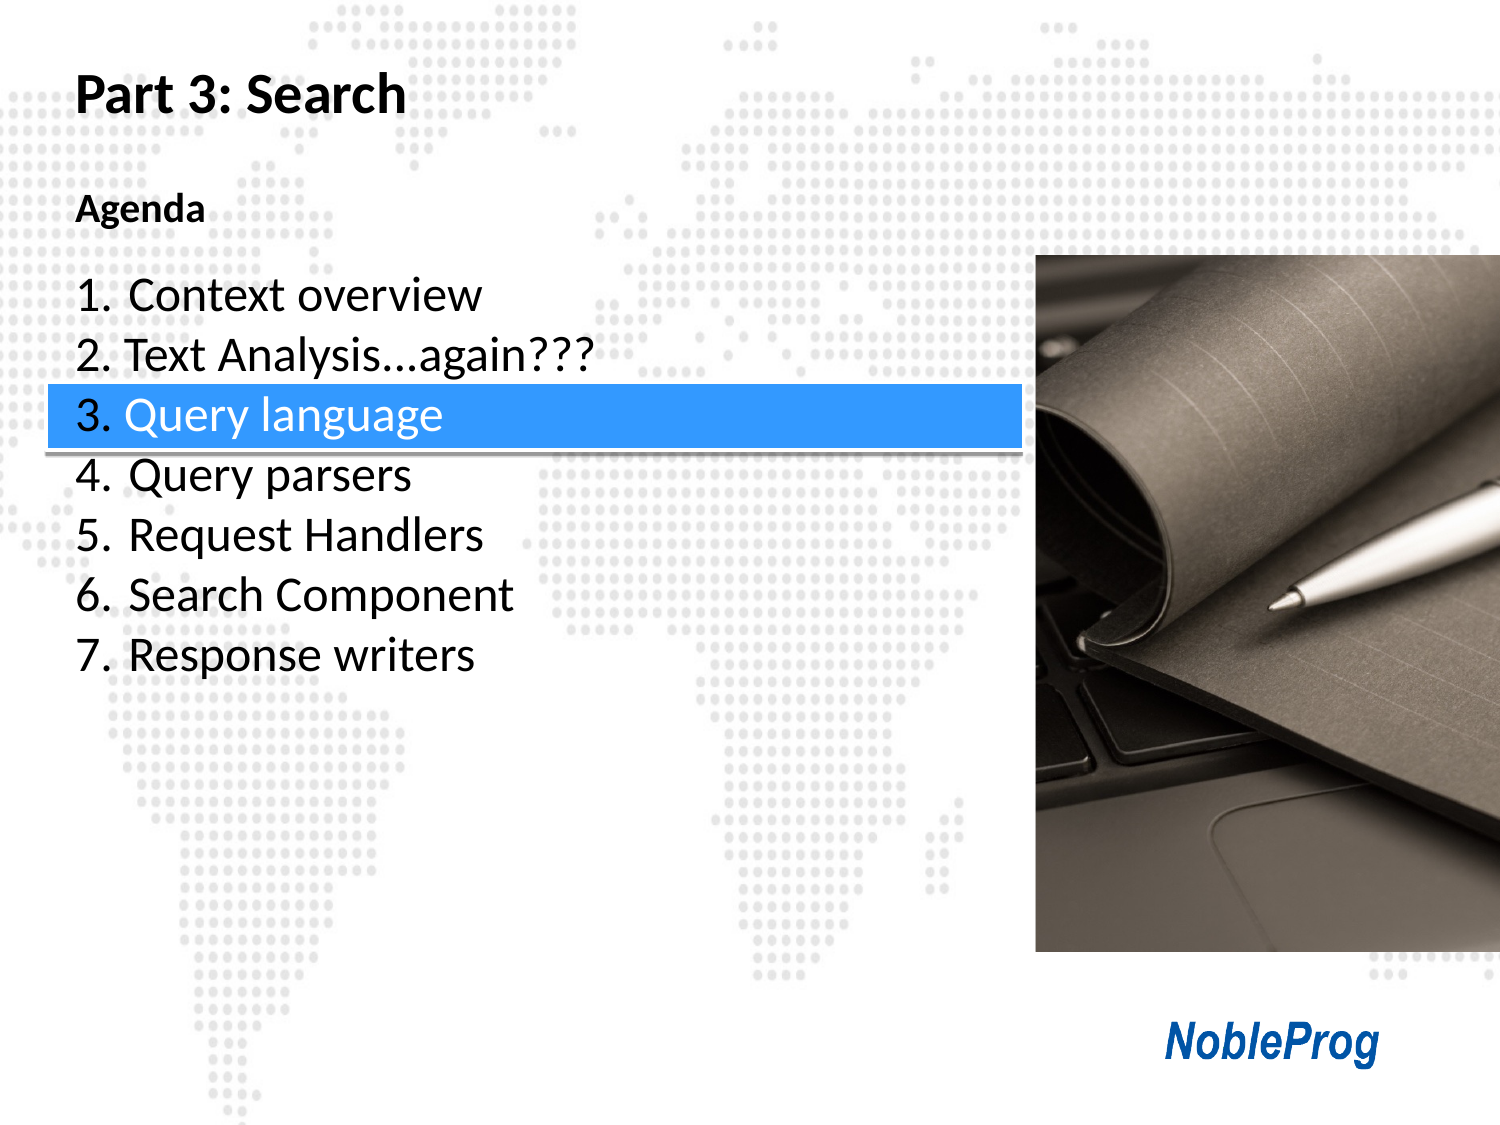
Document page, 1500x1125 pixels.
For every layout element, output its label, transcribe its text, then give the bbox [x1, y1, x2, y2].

text_box Agenda [75, 180, 1425, 231]
text_box [46, 382, 75, 450]
text_box Part 3: Search [75, 55, 1425, 127]
picture [0, 0, 1500, 1125]
text_box Context overview Text Analysis...again??? Query language Query parsers Request Handlers Search Component Response writers [75, 261, 1425, 958]
